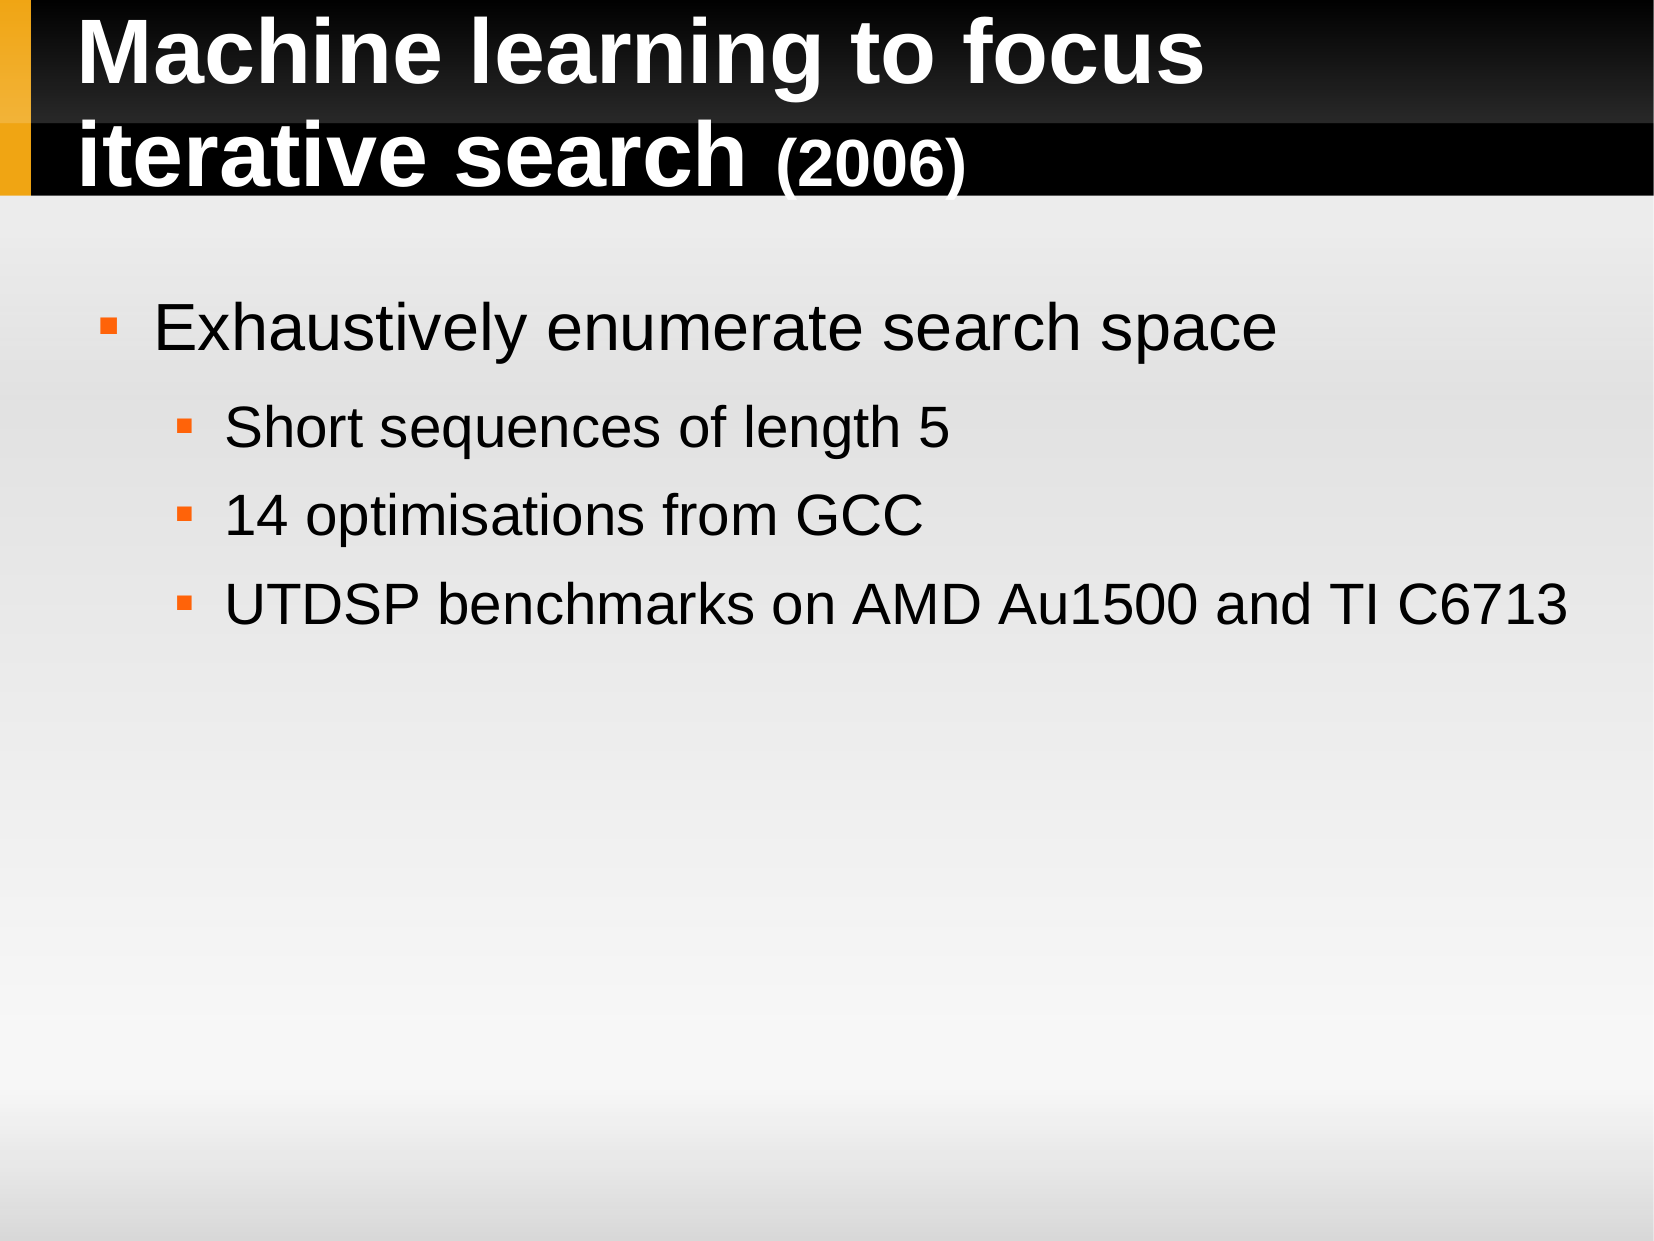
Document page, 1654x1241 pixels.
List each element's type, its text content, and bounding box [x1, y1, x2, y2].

list Exhaustively enumerate search space Short sequences of length 5 14 optimisations from GCC UTDSP benchmarks on AMD Au1500 and TI C6713 [82, 290, 1571, 1094]
picture [0, 0, 1654, 1241]
title Machine learning to focus iterative search (2006) [76, 0, 1565, 222]
